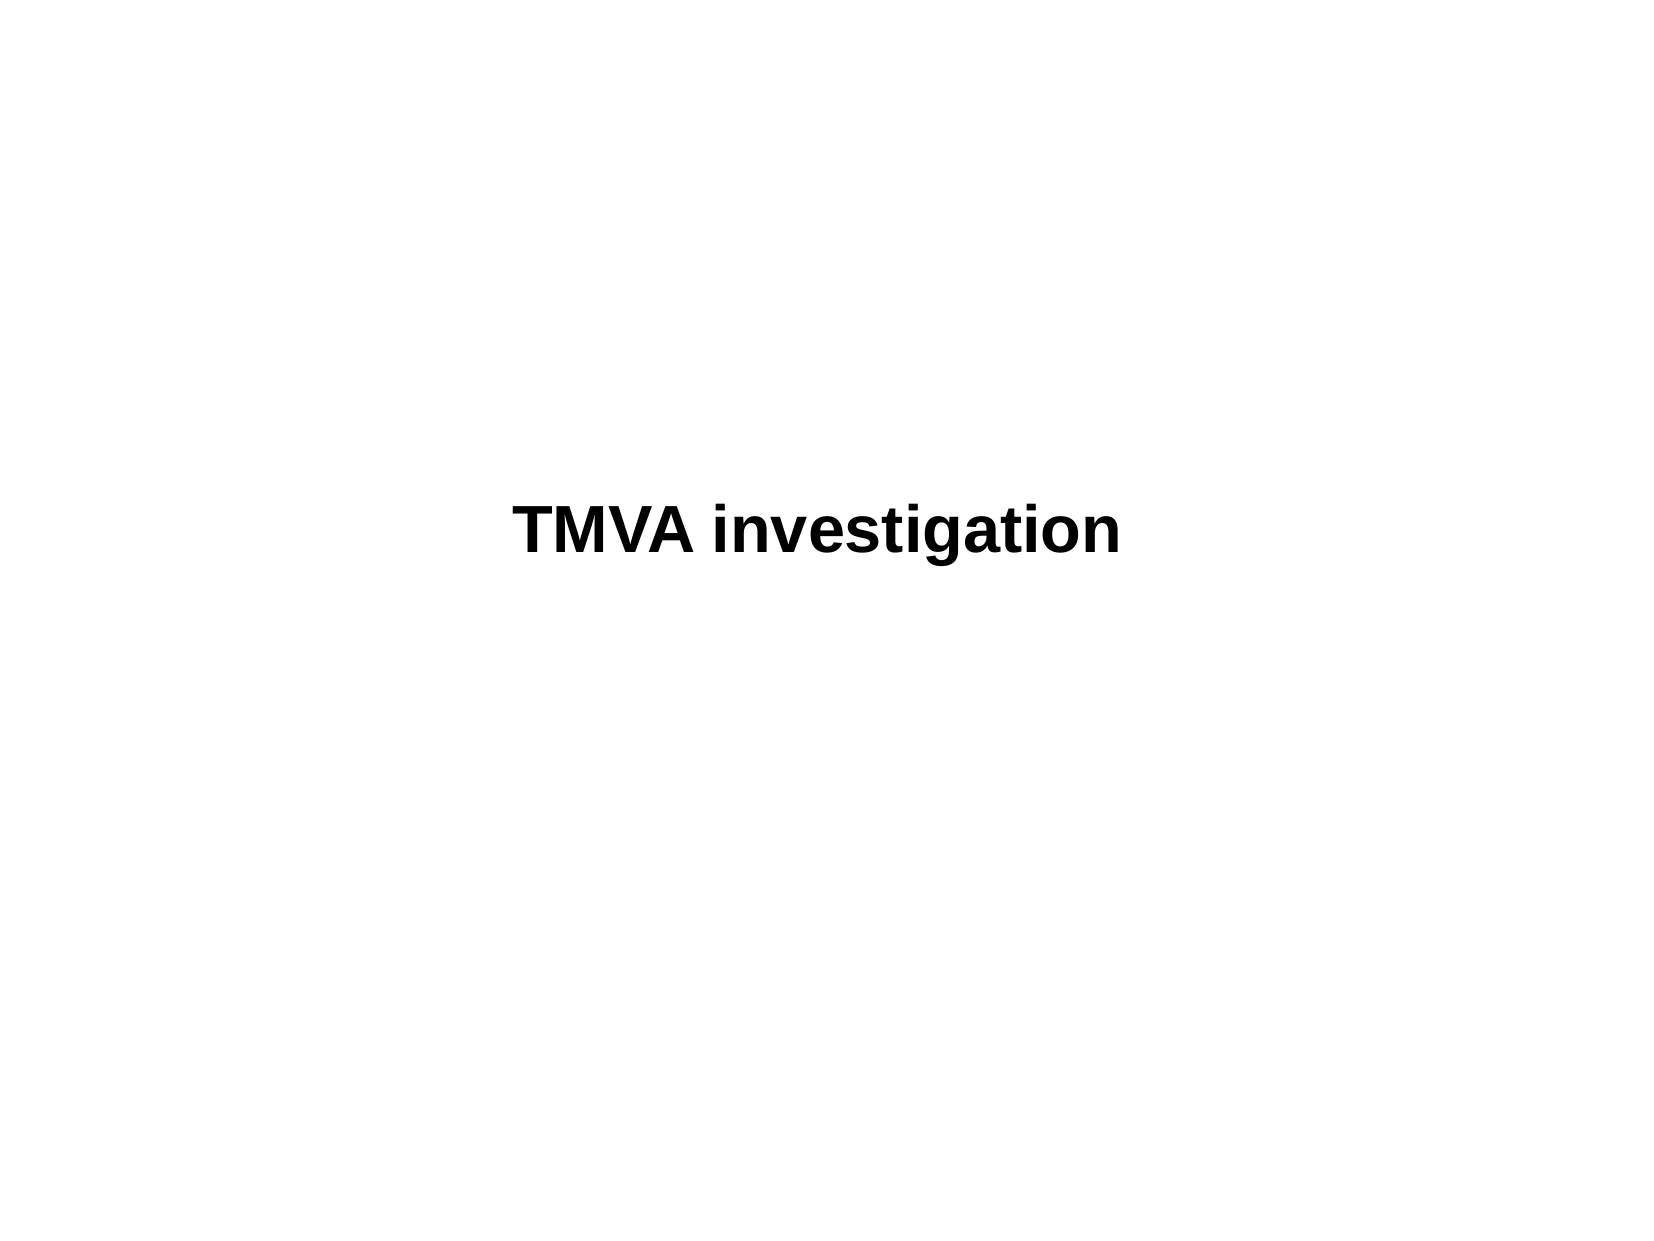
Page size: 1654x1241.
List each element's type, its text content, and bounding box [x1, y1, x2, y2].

subtitle TMVA investigation [82, 49, 1571, 1010]
